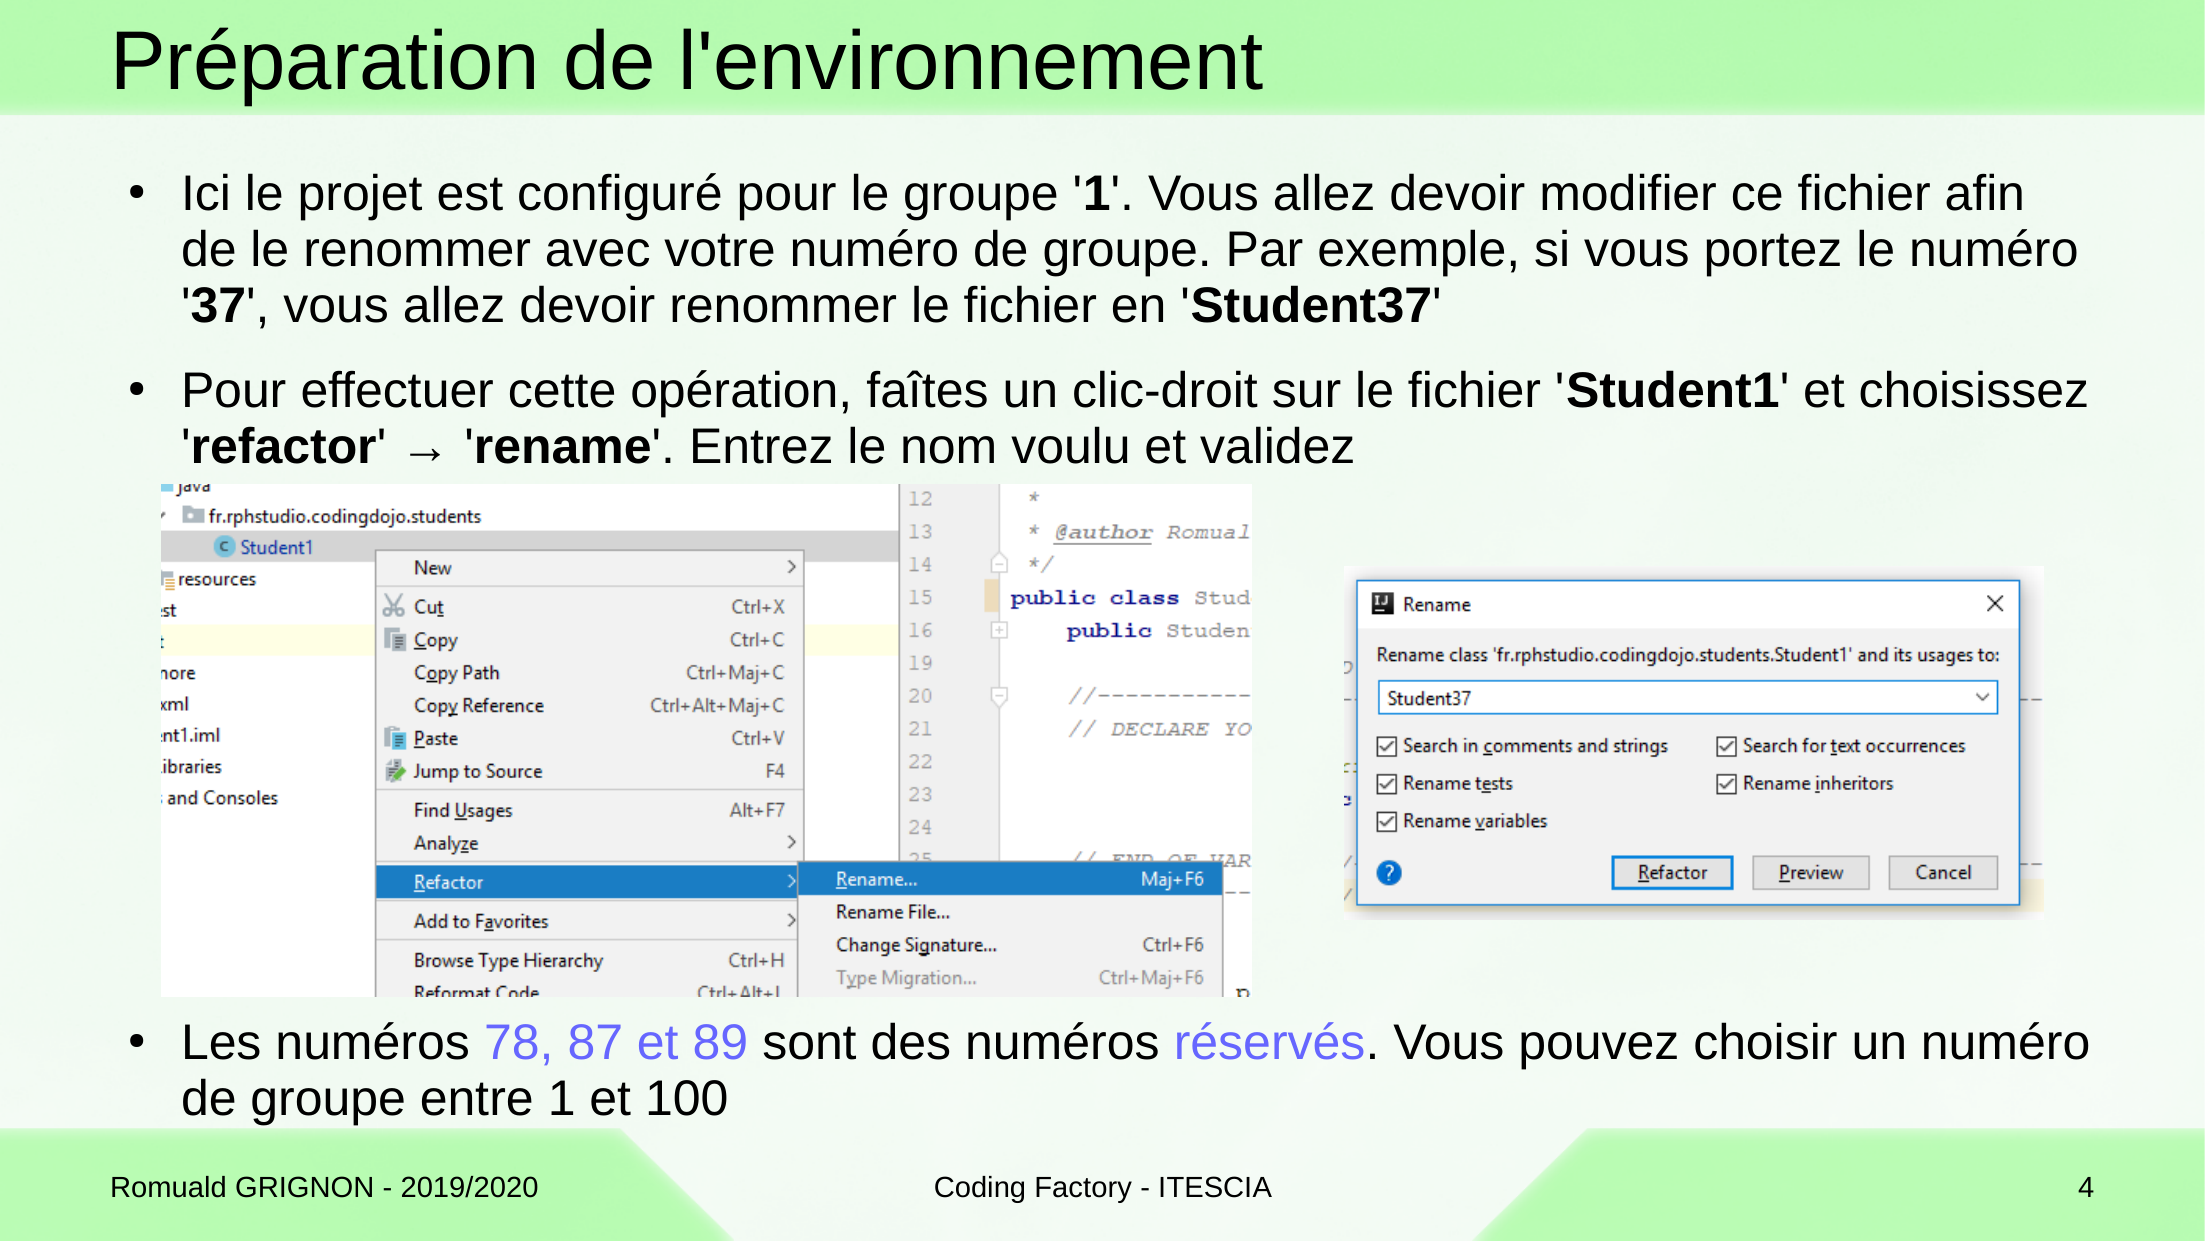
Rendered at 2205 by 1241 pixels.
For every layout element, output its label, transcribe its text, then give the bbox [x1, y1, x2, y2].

picture [0, 0, 2205, 1241]
list Ici le projet est configuré pour le groupe '1'. Vous allez devoir modifier ce fichier afin de le renommer avec votre numéro de groupe. Par exemple, si vous portez le numéro '37', vous allez devoir renommer le fichier en 'Student37' Pour effectuer cette opération, faîtes un clic-droit sur le fichier 'Student1' et choisissez 'refactor' → 'rename'. Entrez le nom voulu et validez Les numéros 78, 87 et 89 sont des numéros réservés. Vous pouvez choisir un numéro de groupe entre 1 et 100 [110, 236, 2095, 1132]
title Préparation de l'environnement [110, 49, 2095, 236]
